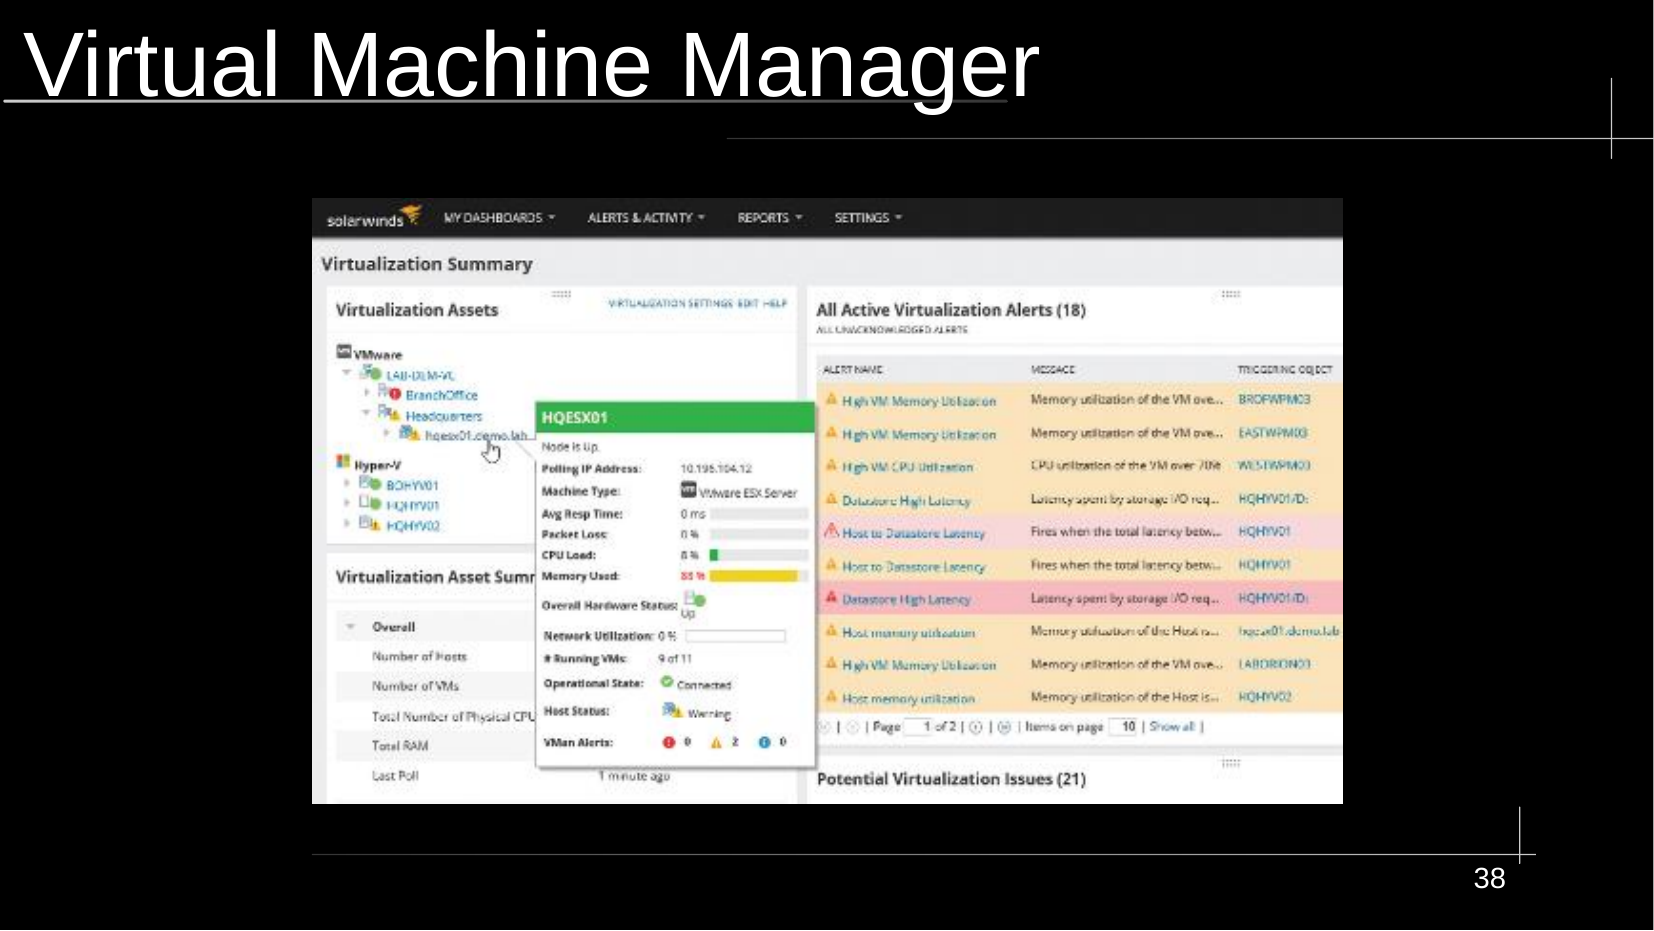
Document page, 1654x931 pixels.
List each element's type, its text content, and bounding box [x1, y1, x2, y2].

picture [312, 198, 1343, 804]
title Virtual Machine Manager [23, 11, 1589, 119]
